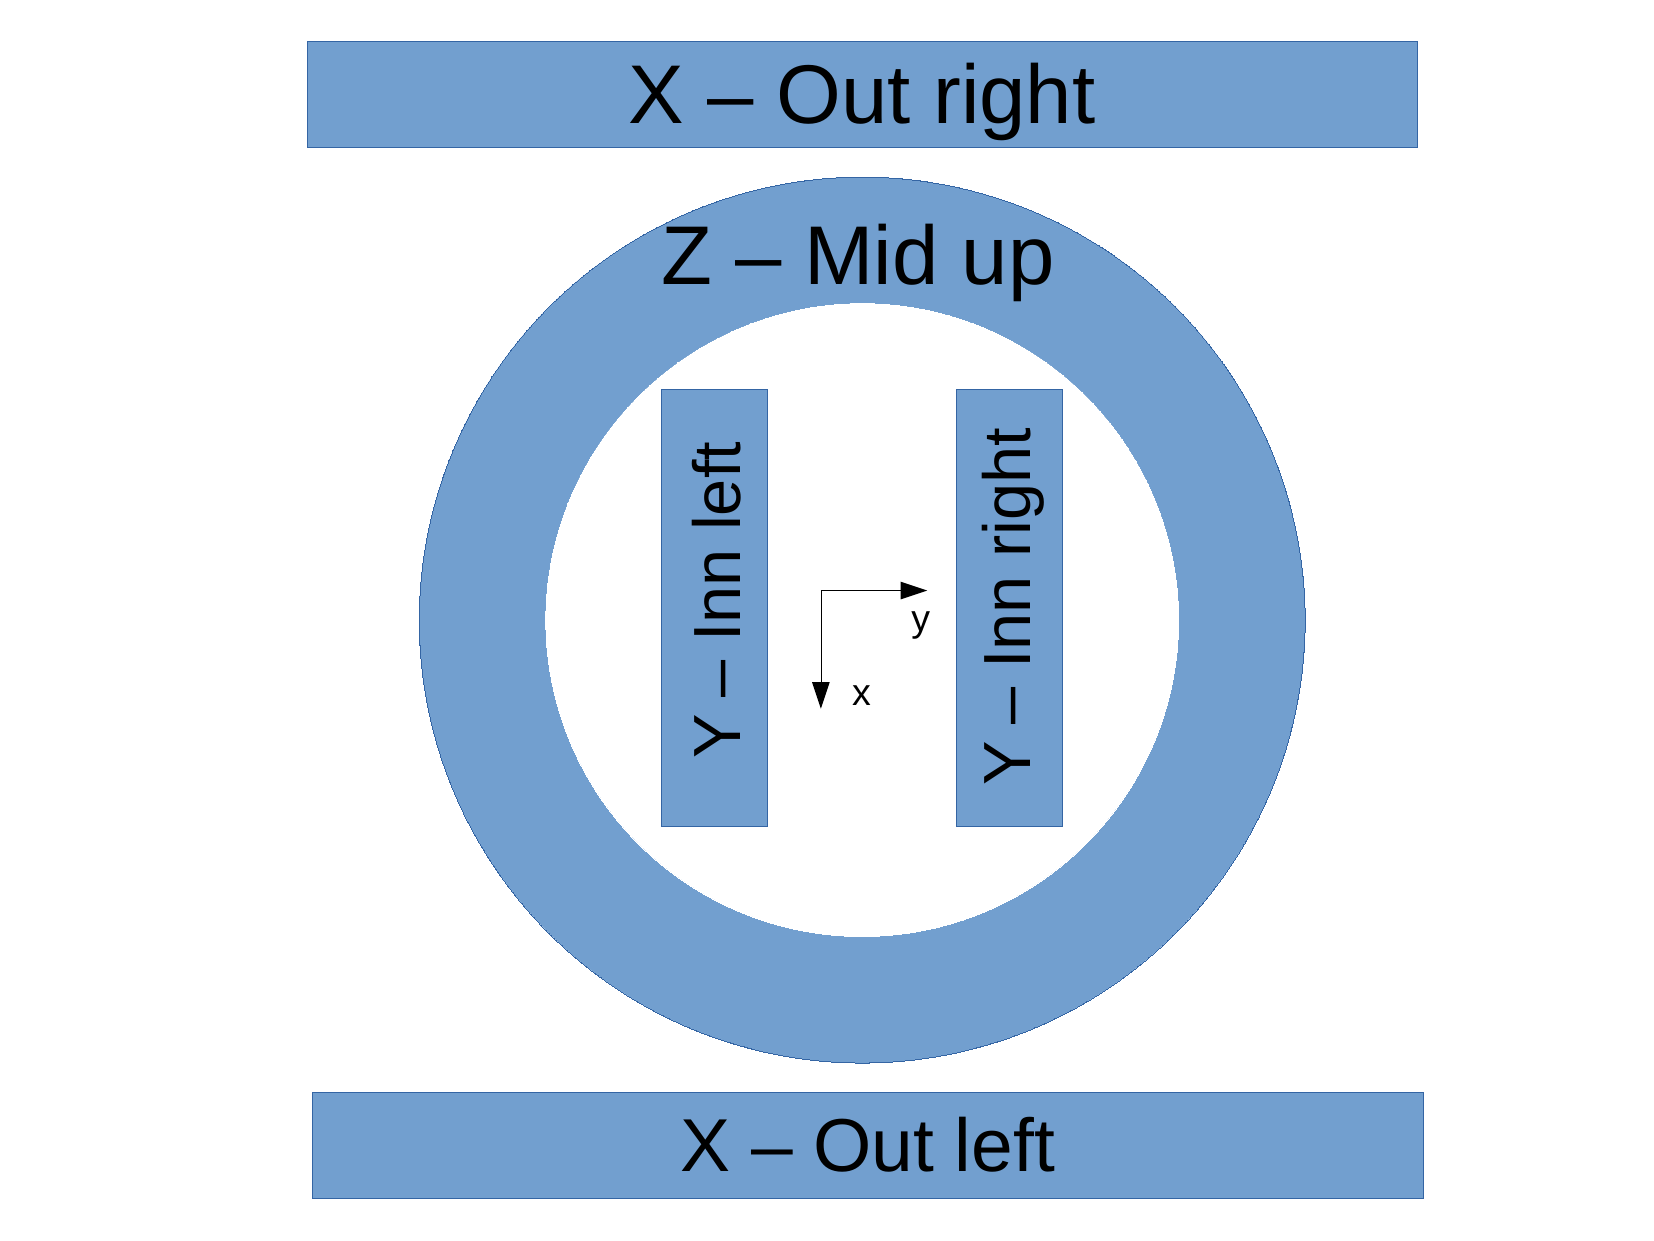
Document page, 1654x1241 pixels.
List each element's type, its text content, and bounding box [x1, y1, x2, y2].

text_box Y – Inn left [672, 427, 762, 774]
text_box [419, 233, 1306, 1064]
text_box Y – Inn right [962, 413, 1052, 801]
text_box X – Out right [307, 41, 1418, 148]
text_box Z – Mid up [646, 202, 1151, 331]
text_box x [837, 663, 886, 721]
text_box [716, 177, 1009, 202]
text_box X – Out left [312, 1092, 1424, 1199]
text_box y [896, 590, 945, 648]
